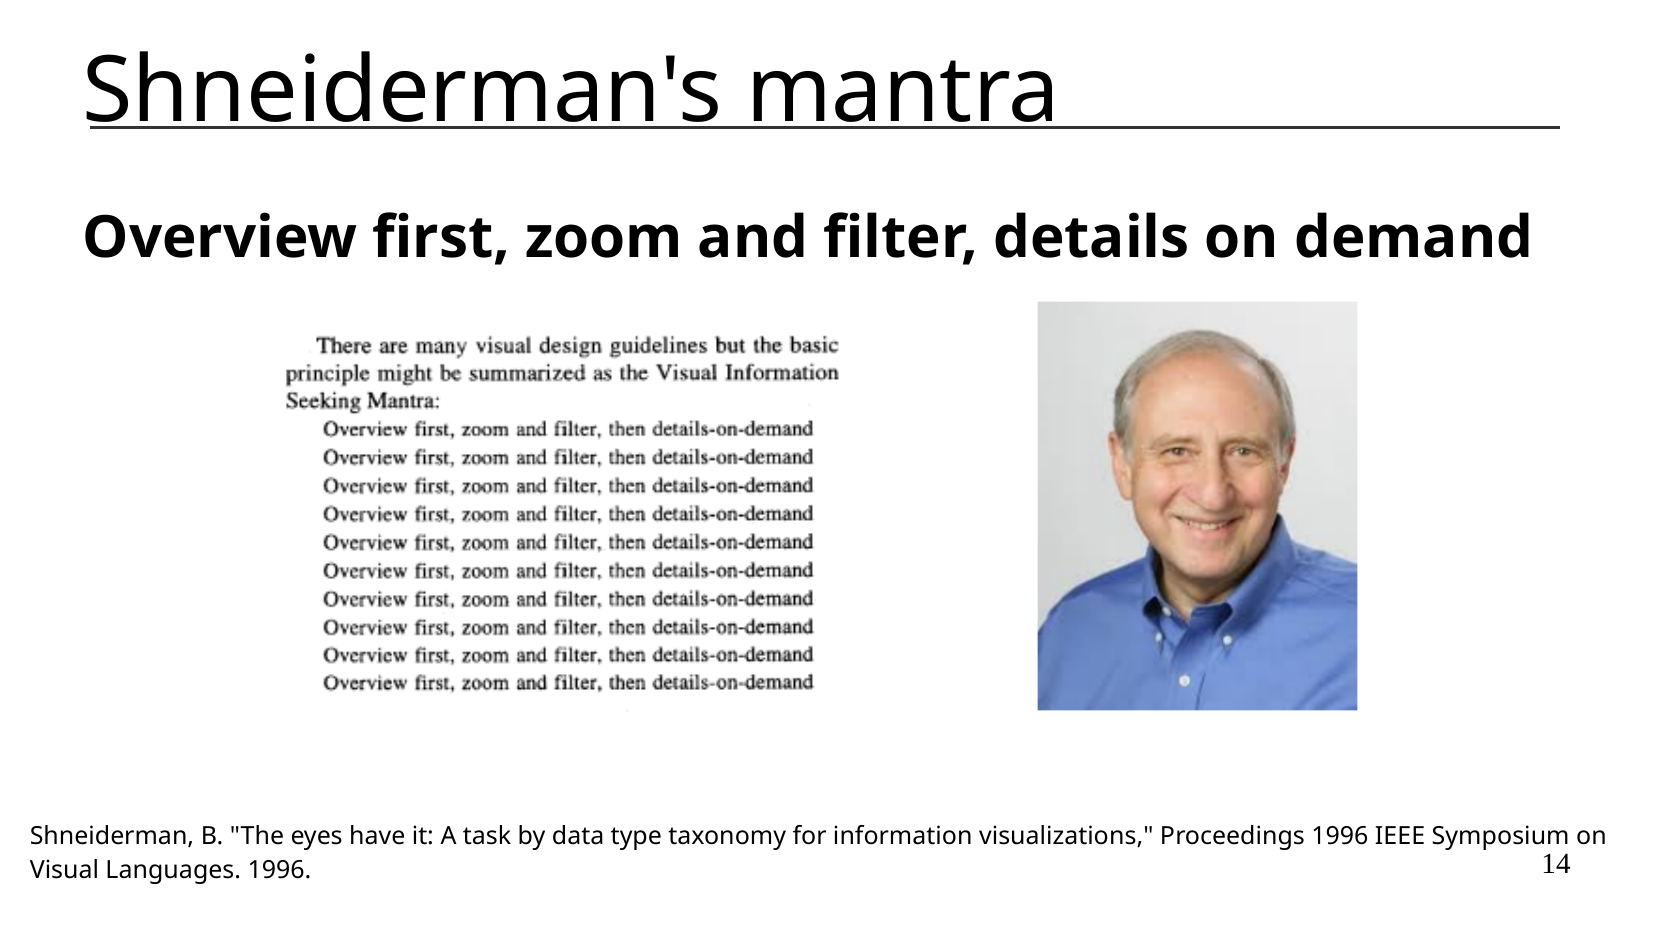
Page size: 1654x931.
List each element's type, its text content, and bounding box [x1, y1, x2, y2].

list Overview first, zoom and filter, details on demand [82, 195, 1571, 810]
text_box Shneiderman, B. "The eyes have it: A task by data type taxonomy for information visualizations," Proceedings 1996 IEEE Symposium on Visual Languages. 1996. [15, 810, 1637, 909]
picture [1035, 299, 1359, 712]
picture [285, 329, 854, 721]
title Shneiderman's mantra [82, 32, 1571, 140]
